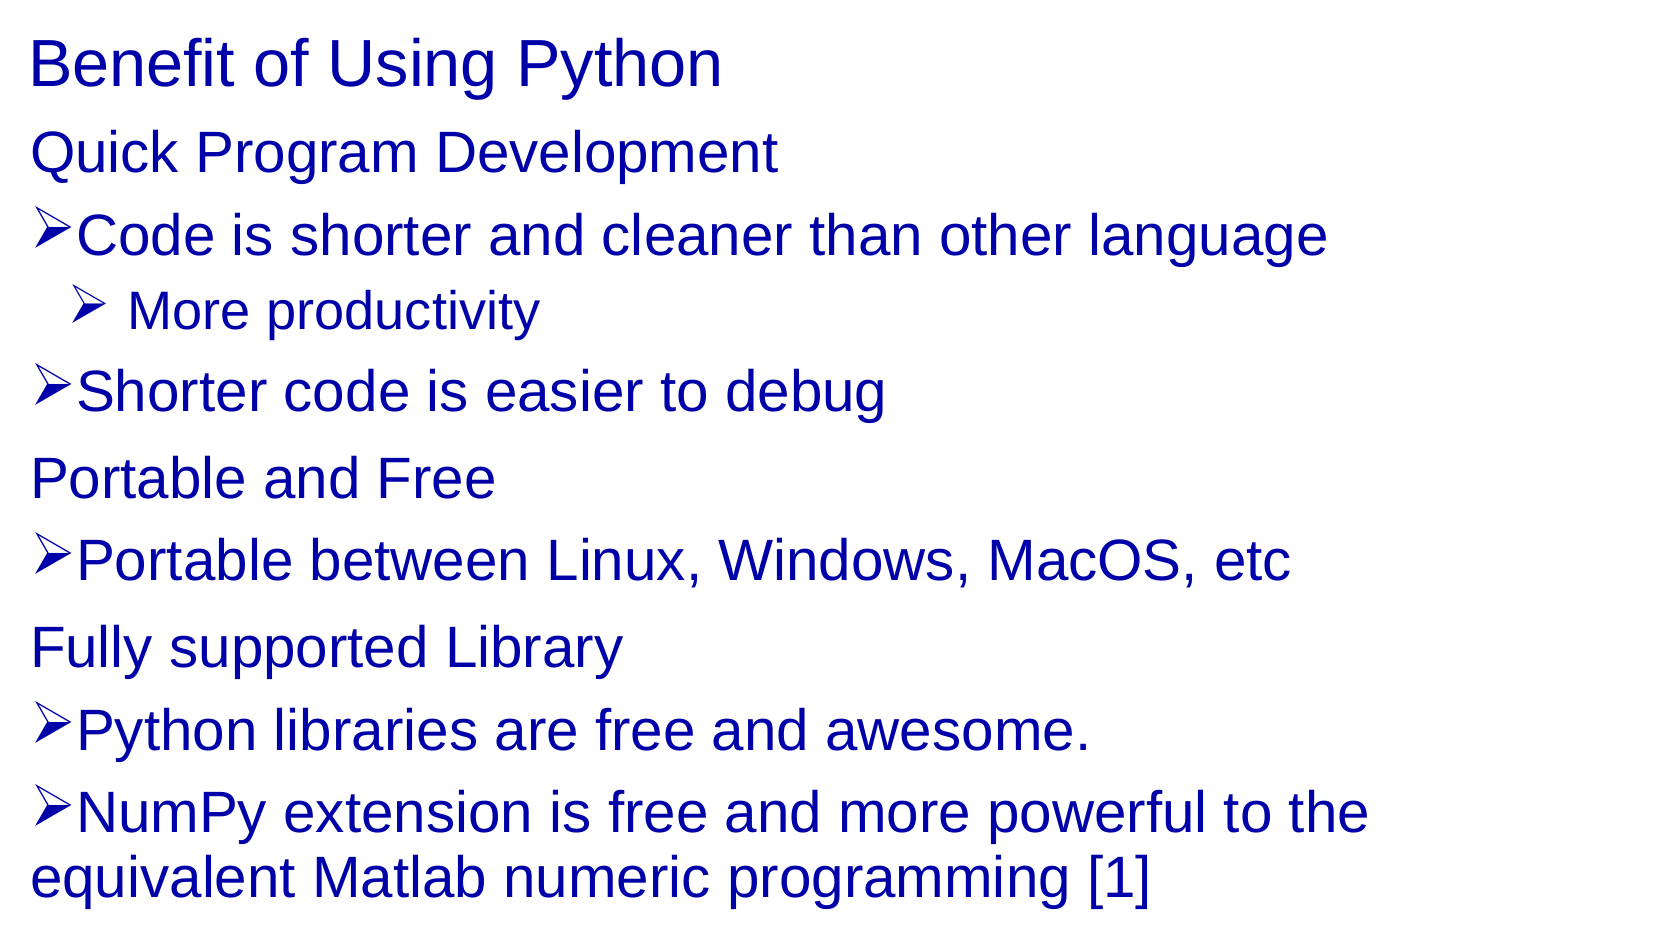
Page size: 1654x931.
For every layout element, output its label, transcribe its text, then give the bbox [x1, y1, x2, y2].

title Benefit of Using Python [28, 21, 1626, 106]
list Quick Program Development Code is shorter and cleaner than other language More productivity Shorter code is easier to debug Portable and Free Portable between Linux, Windows, MacOS, etc Fully supported Library Python libraries are free and awesome. NumPy extension is free and more powerful to the equivalent Matlab numeric programming [1] [30, 120, 1645, 916]
